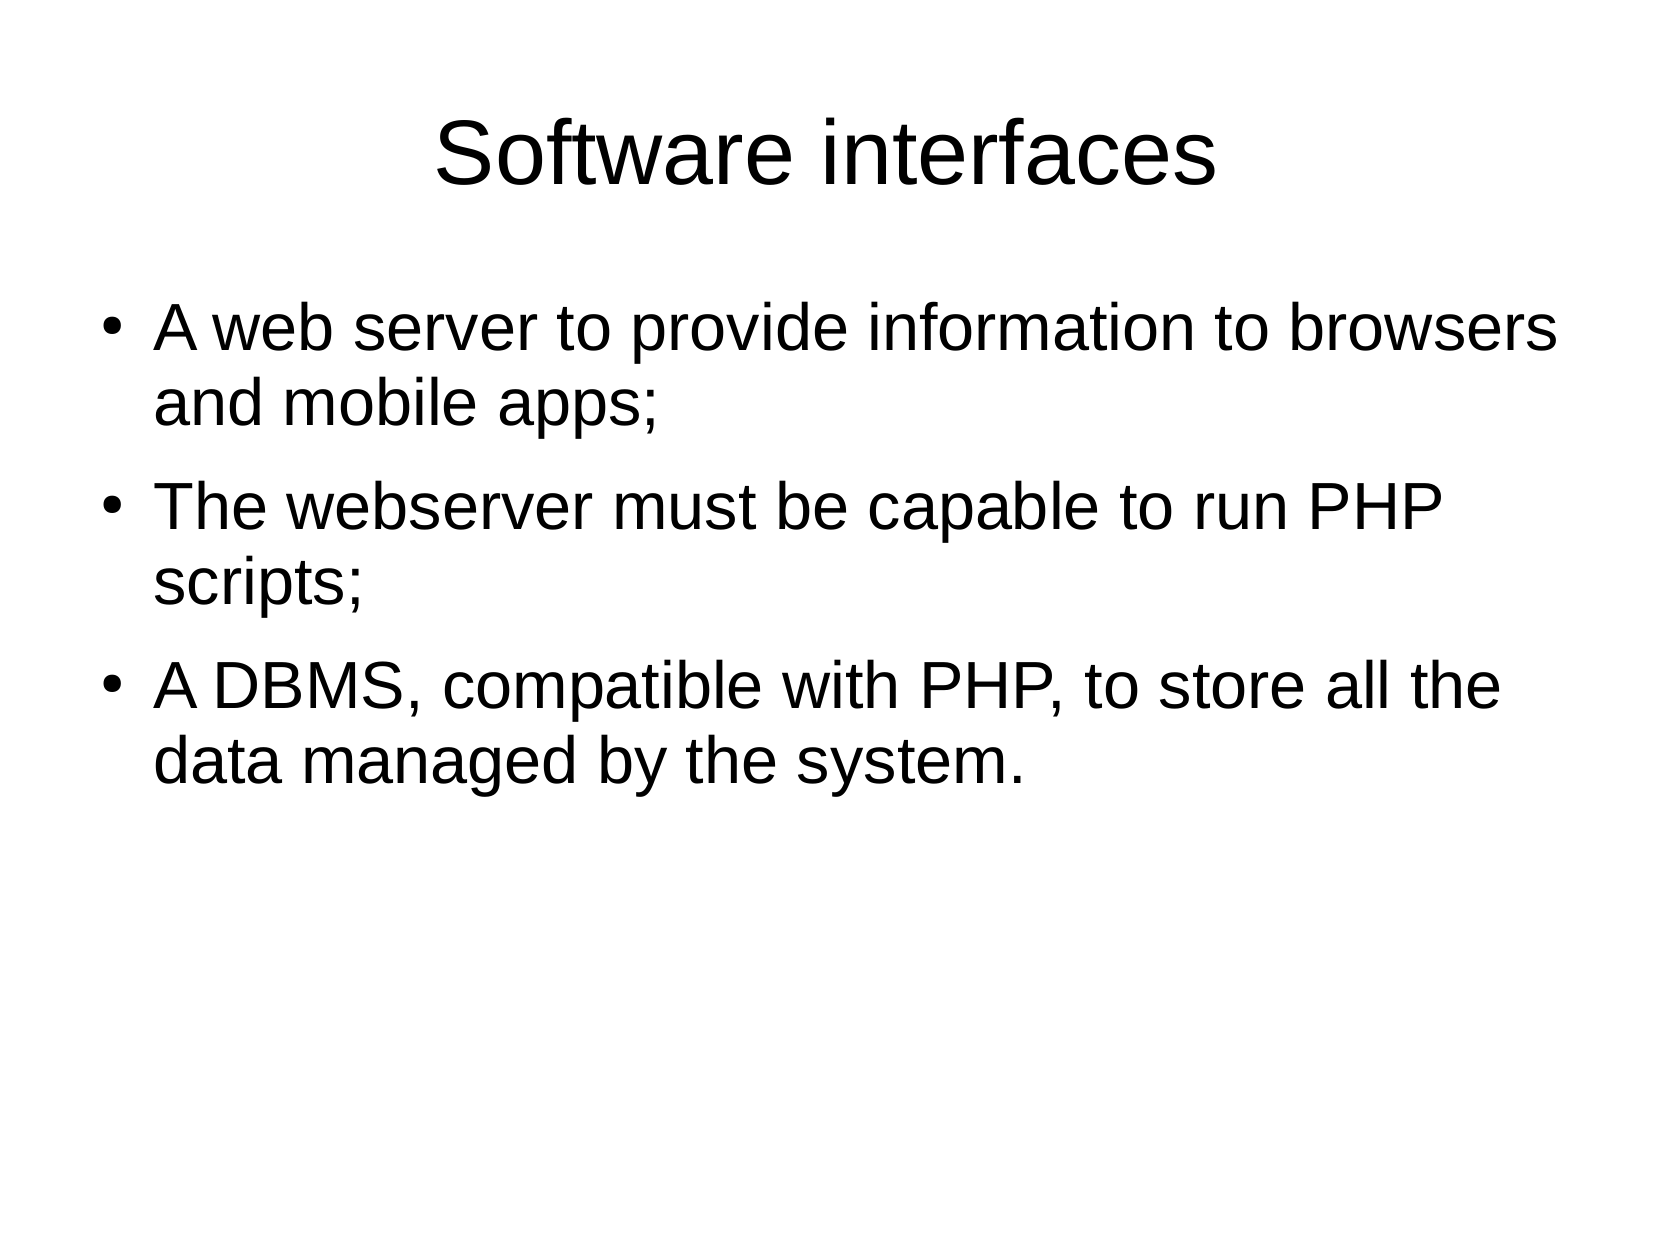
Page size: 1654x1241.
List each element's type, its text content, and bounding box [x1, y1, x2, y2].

title Software interfaces [82, 49, 1571, 257]
list A web server to provide information to browsers and mobile apps; The webserver must be capable to run PHP scripts; A DBMS, compatible with PHP, to store all the data managed by the system. [82, 290, 1571, 1010]
